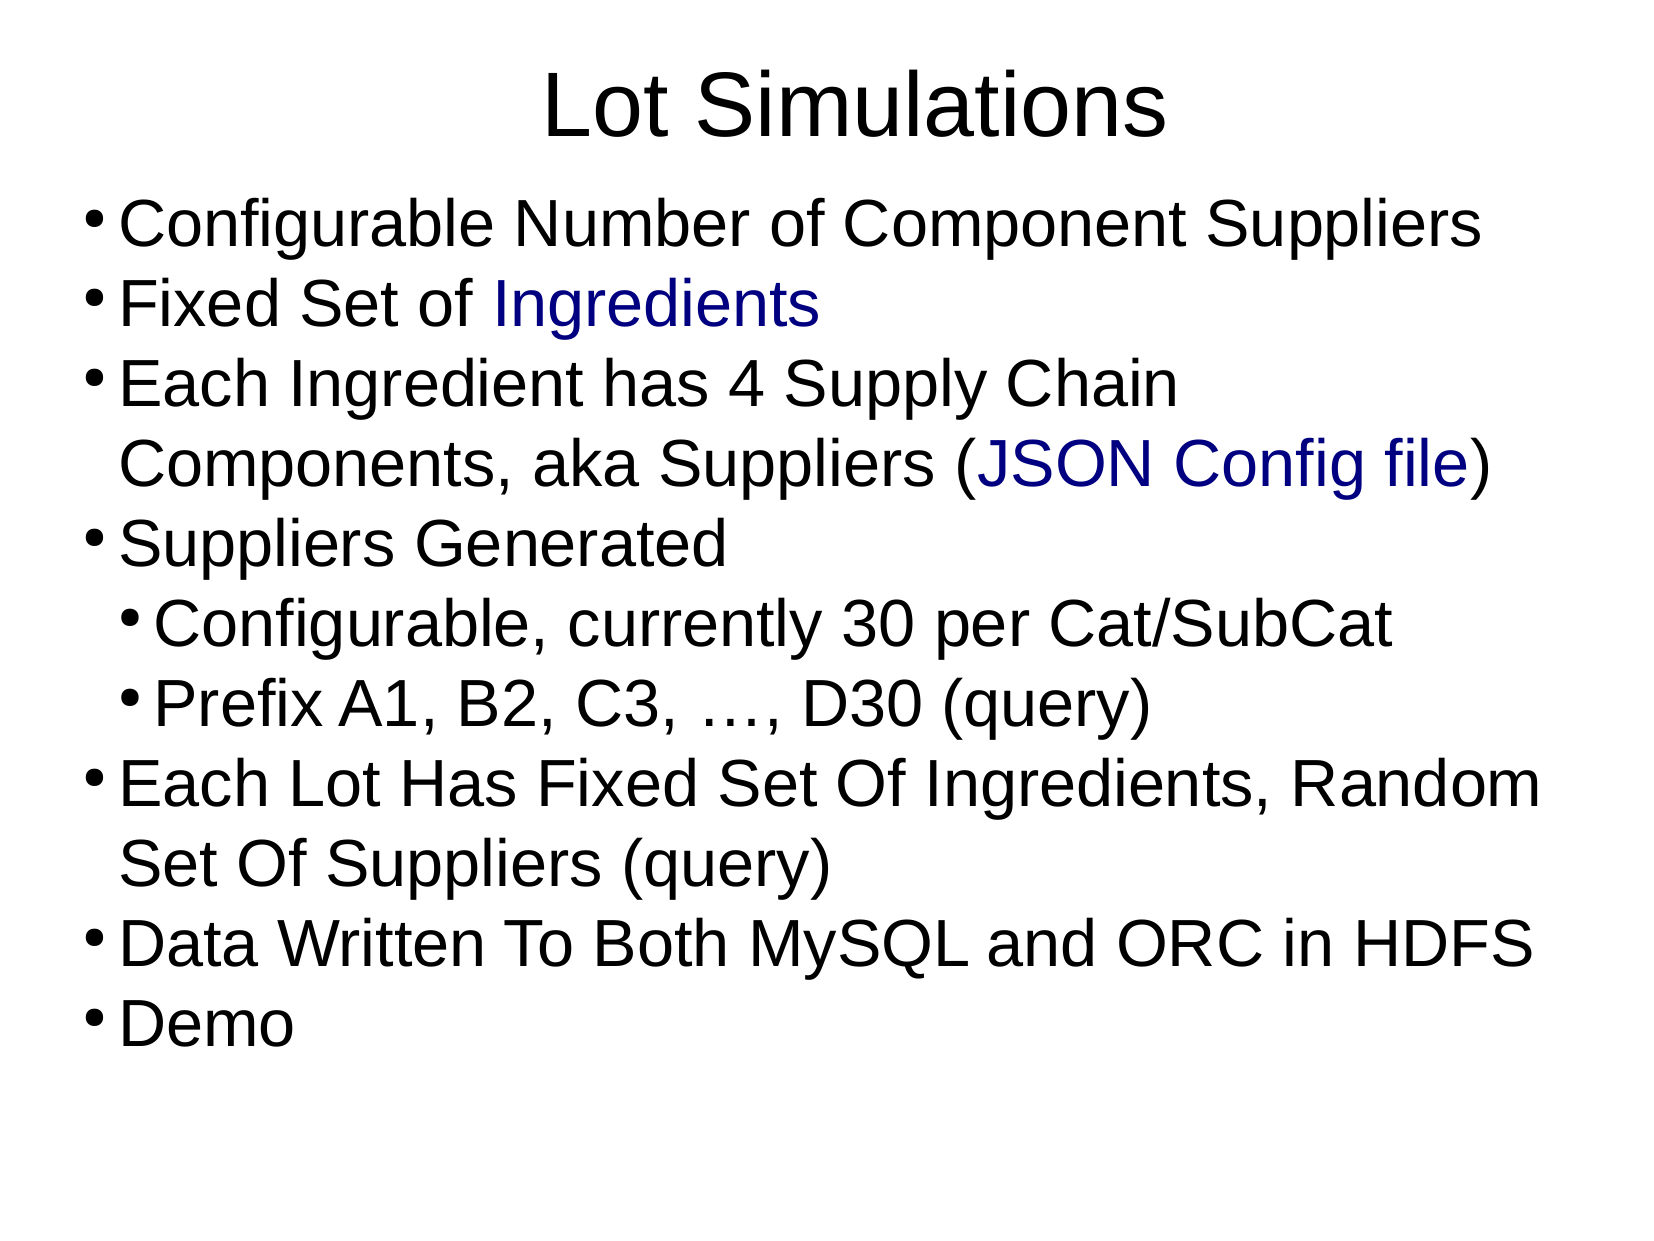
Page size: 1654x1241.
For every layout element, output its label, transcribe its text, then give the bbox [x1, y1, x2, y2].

text_box Lot Simulations [105, 48, 1571, 152]
text_box Configurable Number of Component Suppliers Fixed Set of Ingredients Each Ingredient has 4 Supply Chain Components, aka Suppliers (JSON Config file) Suppliers Generated Configurable, currently 30 per Cat/SubCat Prefix A1, B2, C3, …, D30 (query) Each Lot Has Fixed Set Of Ingredients, Random Set Of Suppliers (query) Data Written To Both MySQL and ORC in HDFS Demo [82, 179, 1571, 1200]
